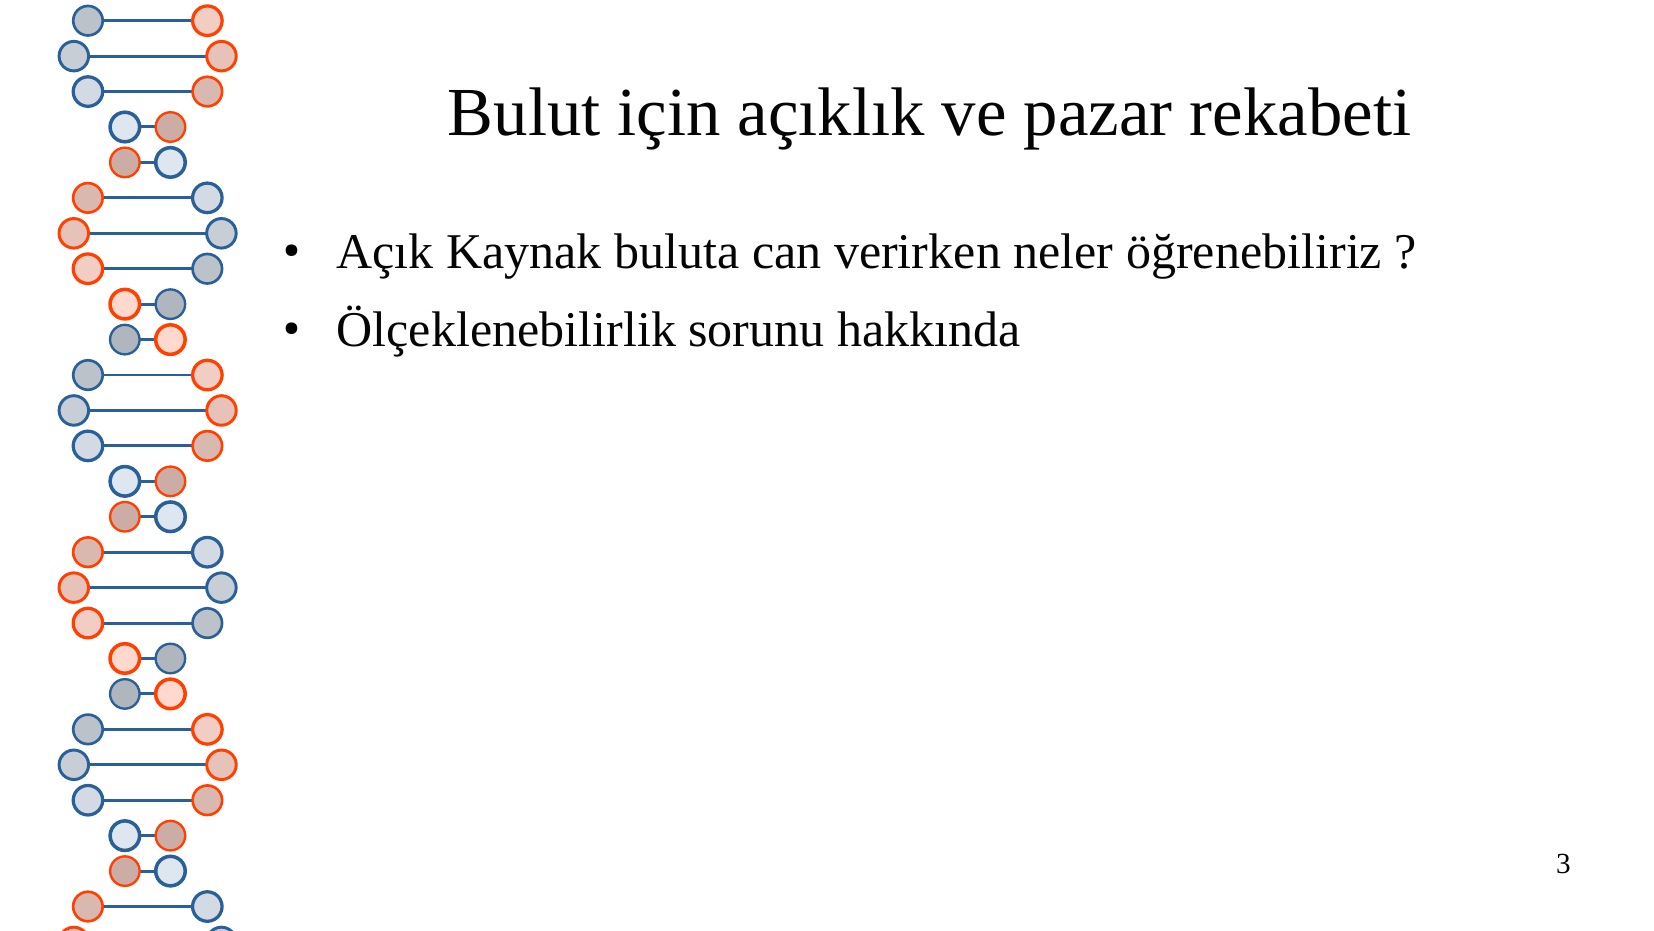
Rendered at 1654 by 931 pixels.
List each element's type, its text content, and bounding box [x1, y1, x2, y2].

list Açık Kaynak buluta can verirken neler öğrenebiliriz ? Ölçeklenebilirlik sorunu hakkında [265, 224, 1595, 764]
title Bulut için açıklık ve pazar rekabeti [265, 35, 1595, 189]
